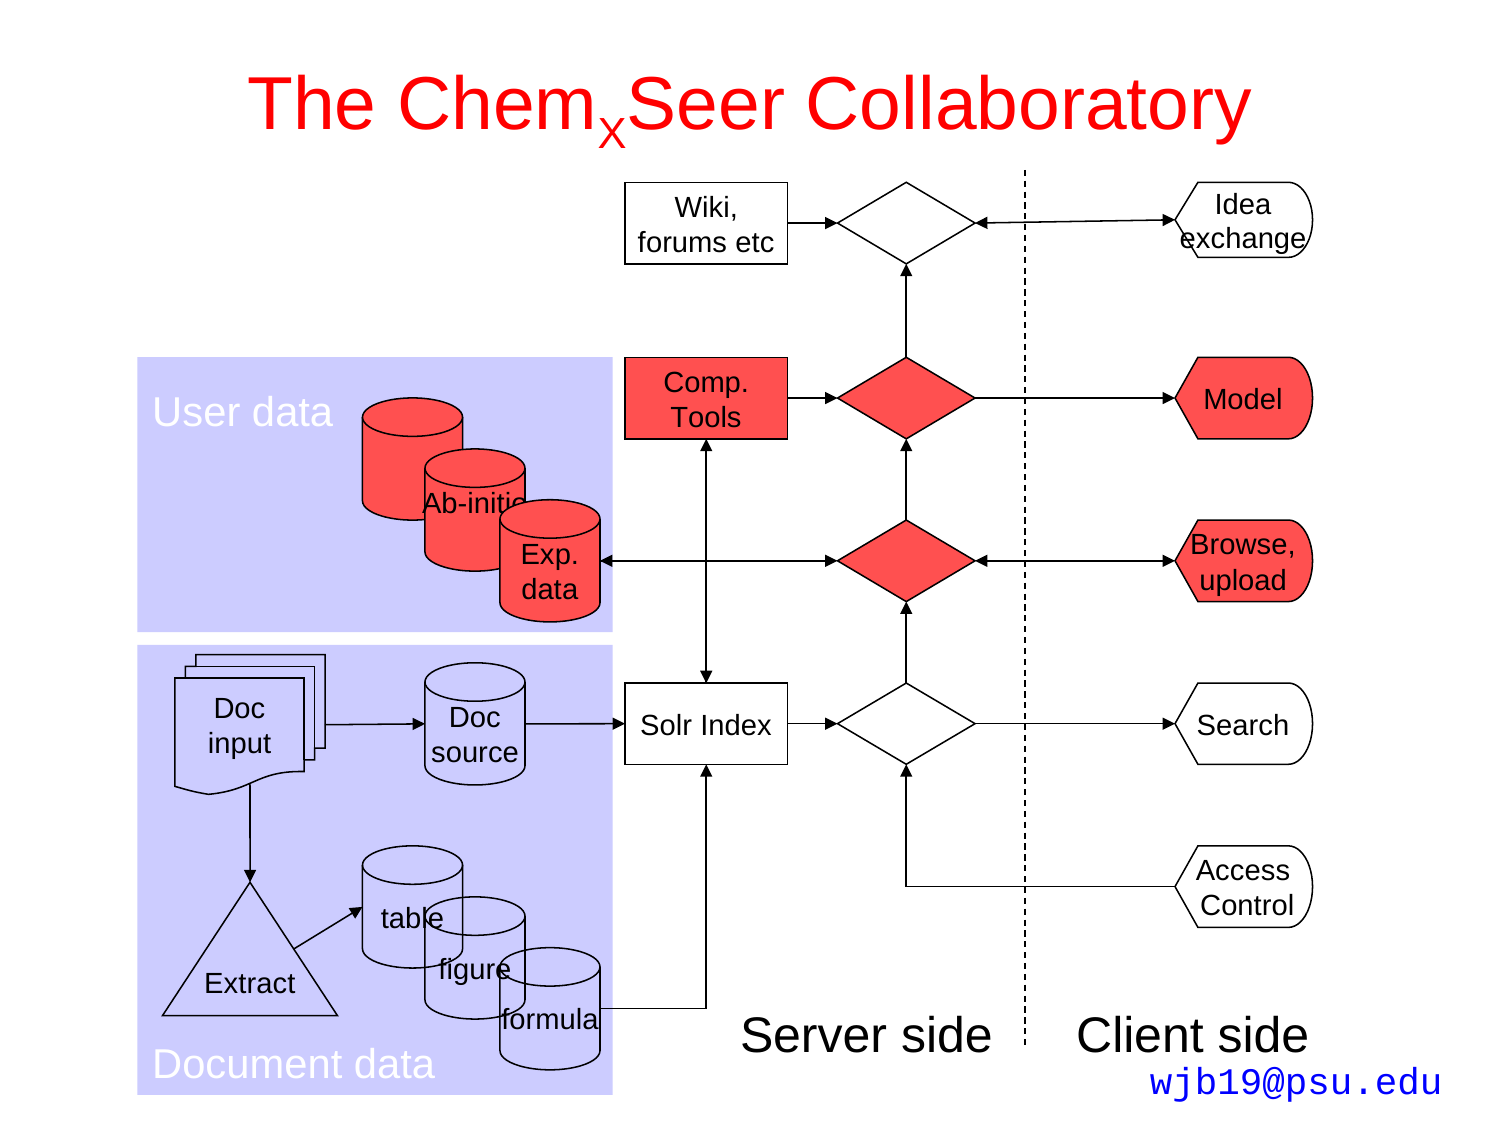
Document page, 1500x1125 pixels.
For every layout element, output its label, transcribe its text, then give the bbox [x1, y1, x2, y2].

text_box [838, 357, 975, 439]
text_box [137, 357, 613, 633]
text_box Solr Index [624, 683, 788, 765]
text_box Wiki, forums etc [624, 201, 788, 264]
text_box User data [137, 377, 349, 444]
text_box Doc source [424, 662, 526, 785]
text_box Server side Client side [725, 994, 1325, 1071]
text_box formula [499, 947, 601, 1070]
text_box Browse, upload [1175, 520, 1313, 602]
text_box [838, 520, 975, 602]
text_box Model [1175, 357, 1313, 439]
text_box Doc input [174, 654, 326, 795]
text_box Exp. data [499, 499, 601, 622]
text_box Idea exchange [1175, 201, 1313, 258]
text_box Ab-initio [424, 448, 526, 572]
text_box Access Control [1175, 845, 1313, 928]
text_box [137, 644, 613, 1095]
text_box Extract [162, 883, 338, 1016]
text_box Comp. Tools [624, 357, 788, 439]
text_box table [362, 845, 463, 969]
title The ChemXSeer Collaboratory [112, 12, 1388, 201]
text_box [251, 725, 613, 1008]
text_box Document data [137, 1029, 451, 1096]
text_box figure [424, 896, 526, 1020]
text_box Search [1175, 683, 1313, 765]
text_box wjb19@psu.edu [1086, 1050, 1500, 1125]
